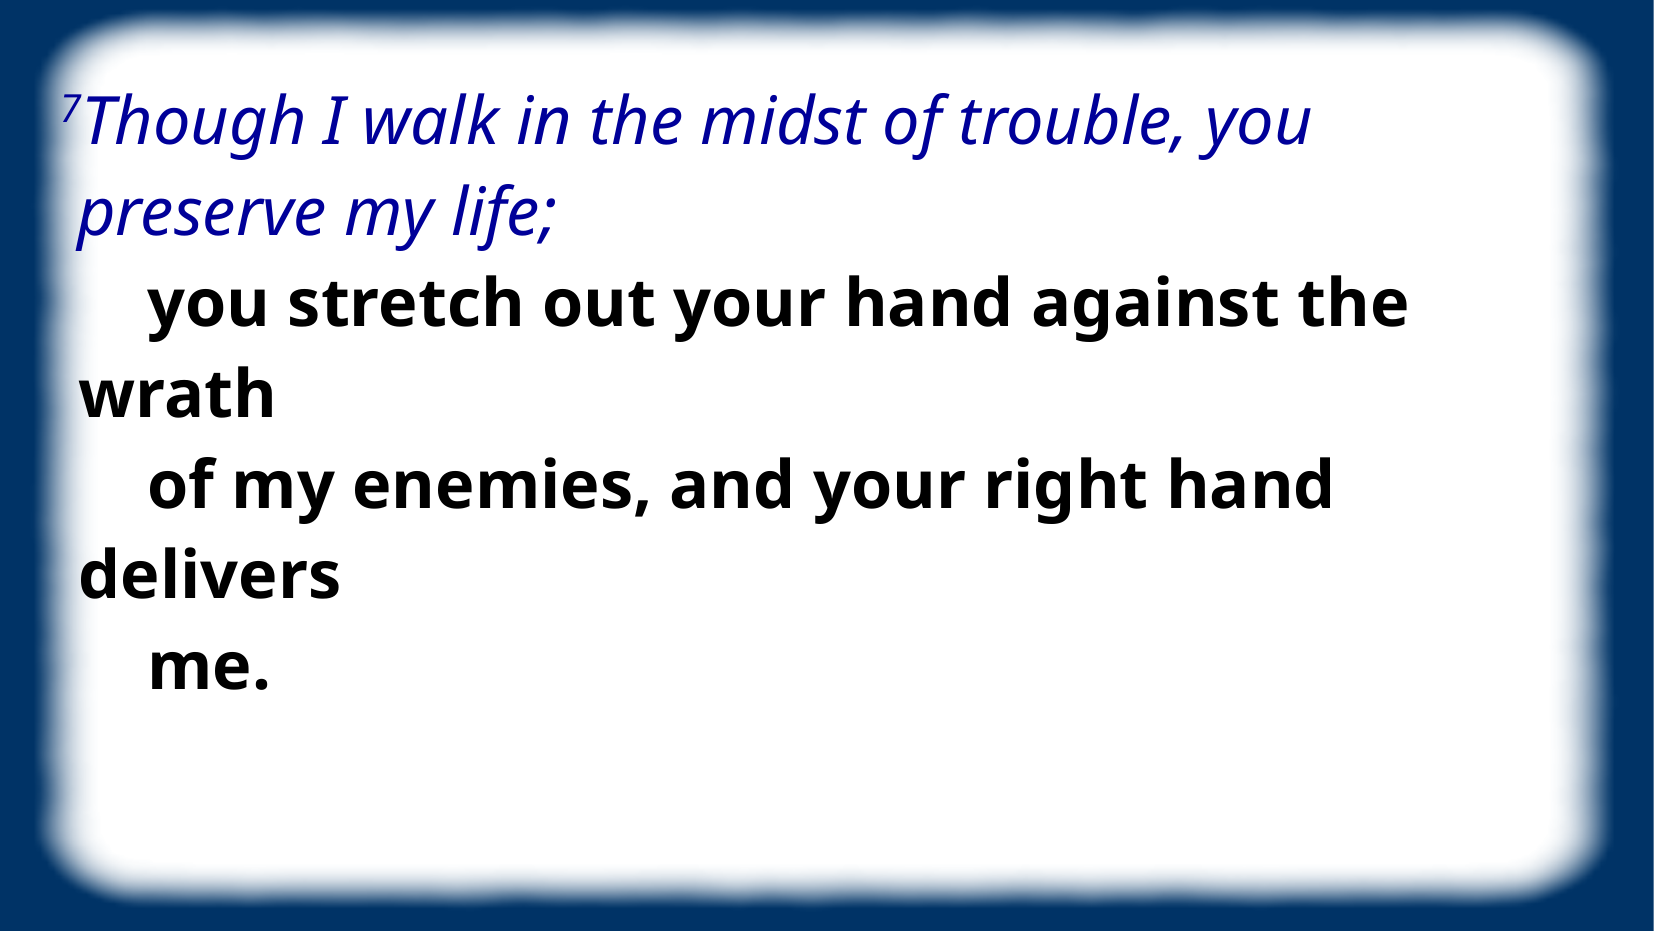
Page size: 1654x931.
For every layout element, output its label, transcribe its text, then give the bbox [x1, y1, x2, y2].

picture [0, 0, 1654, 931]
text_box 7Though I walk in the midst of trouble, you preserve my life; you stretch out your hand against the wrath of my enemies, and your right hand delivers me. [45, 66, 1576, 526]
